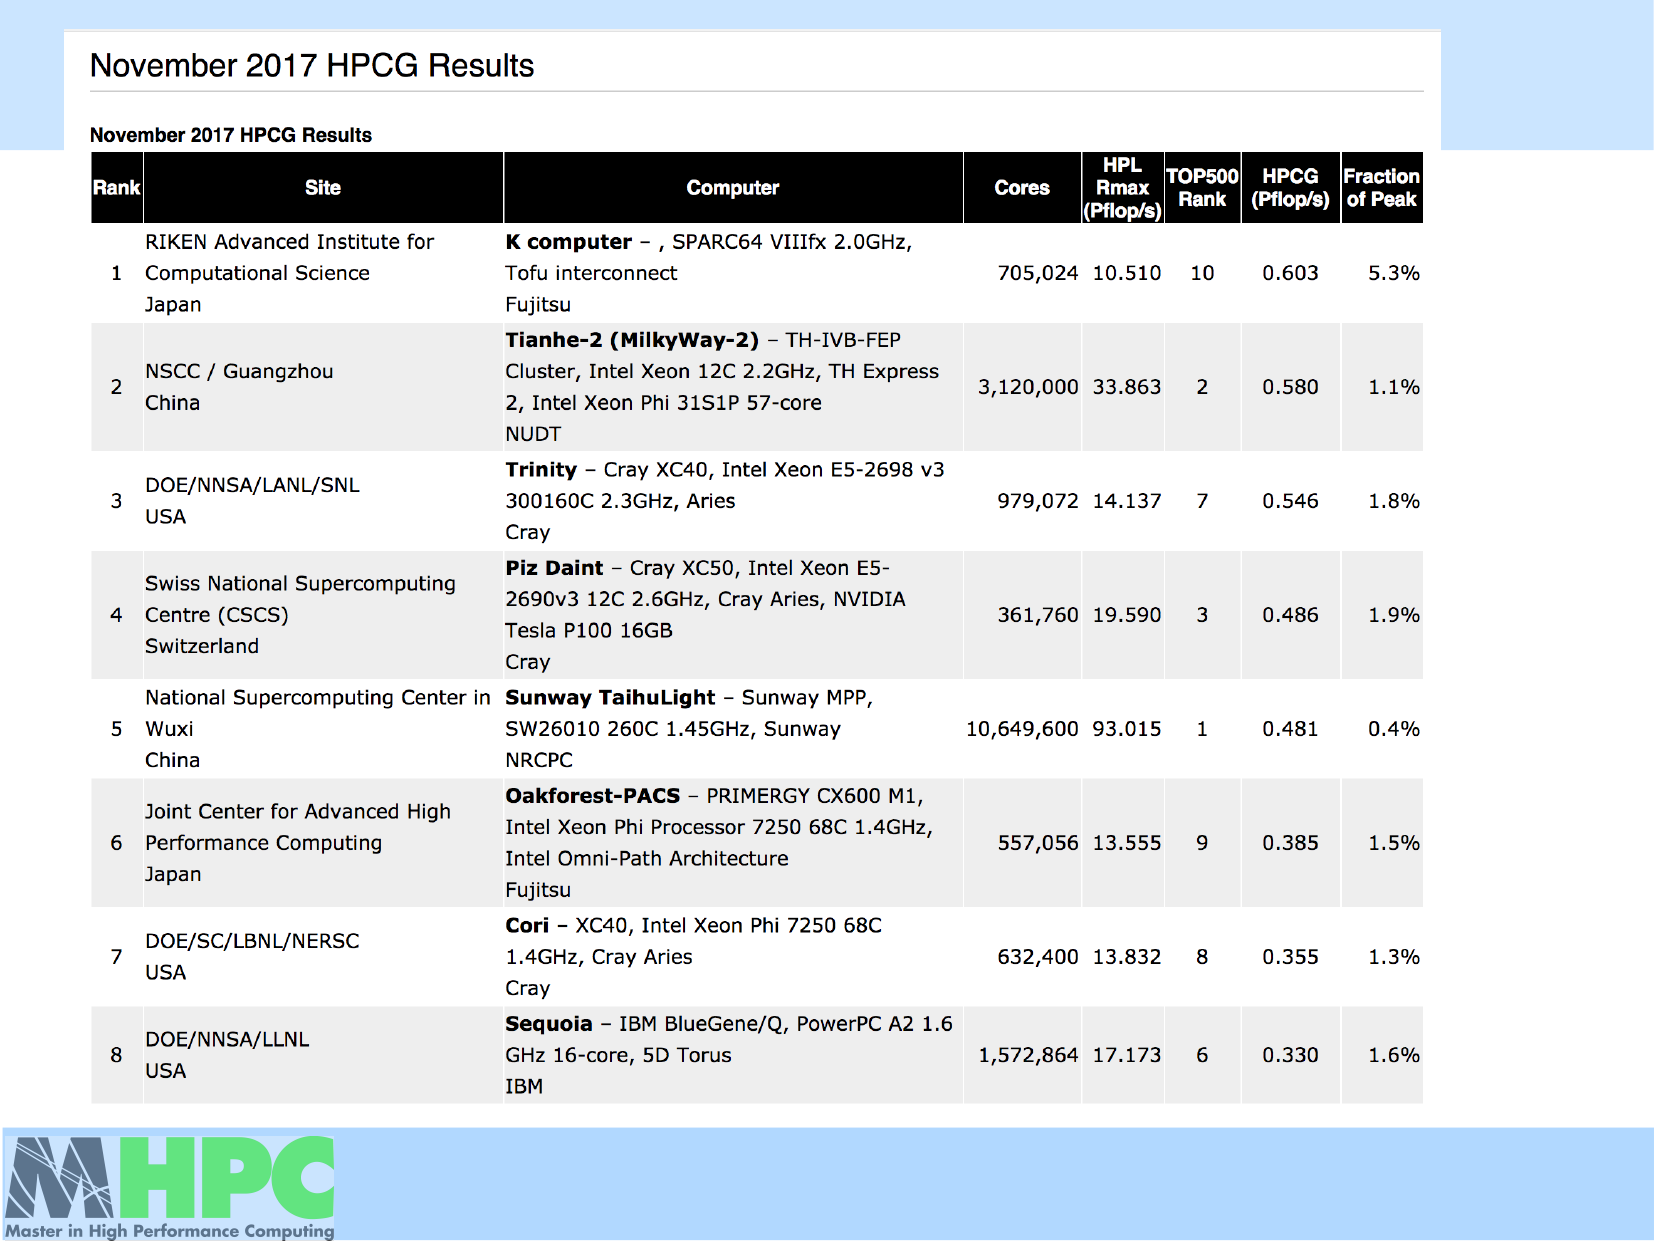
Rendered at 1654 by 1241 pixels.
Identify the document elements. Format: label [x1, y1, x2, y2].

picture [64, 29, 1441, 1113]
